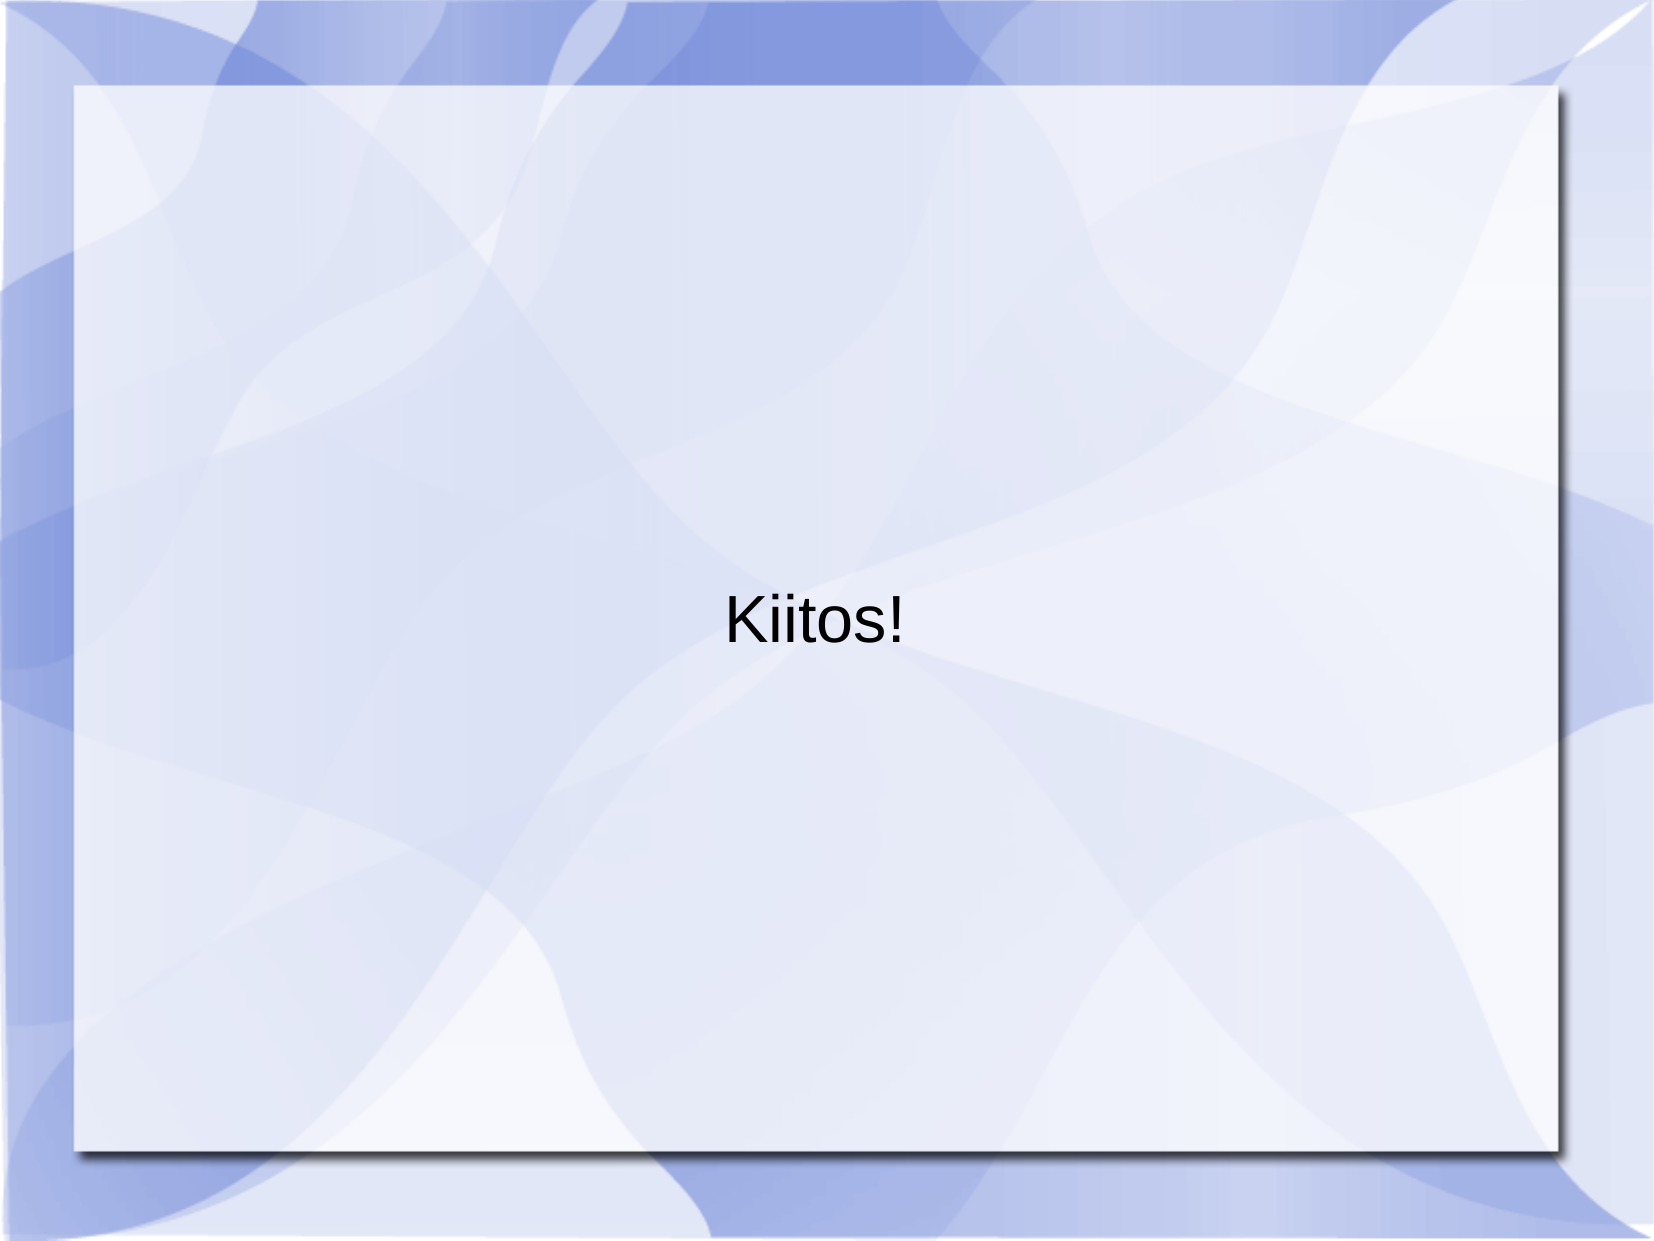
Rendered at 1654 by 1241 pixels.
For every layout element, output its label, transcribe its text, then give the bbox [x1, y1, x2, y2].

picture [0, 0, 1654, 1241]
subtitle Kiitos! [88, 177, 1542, 1061]
